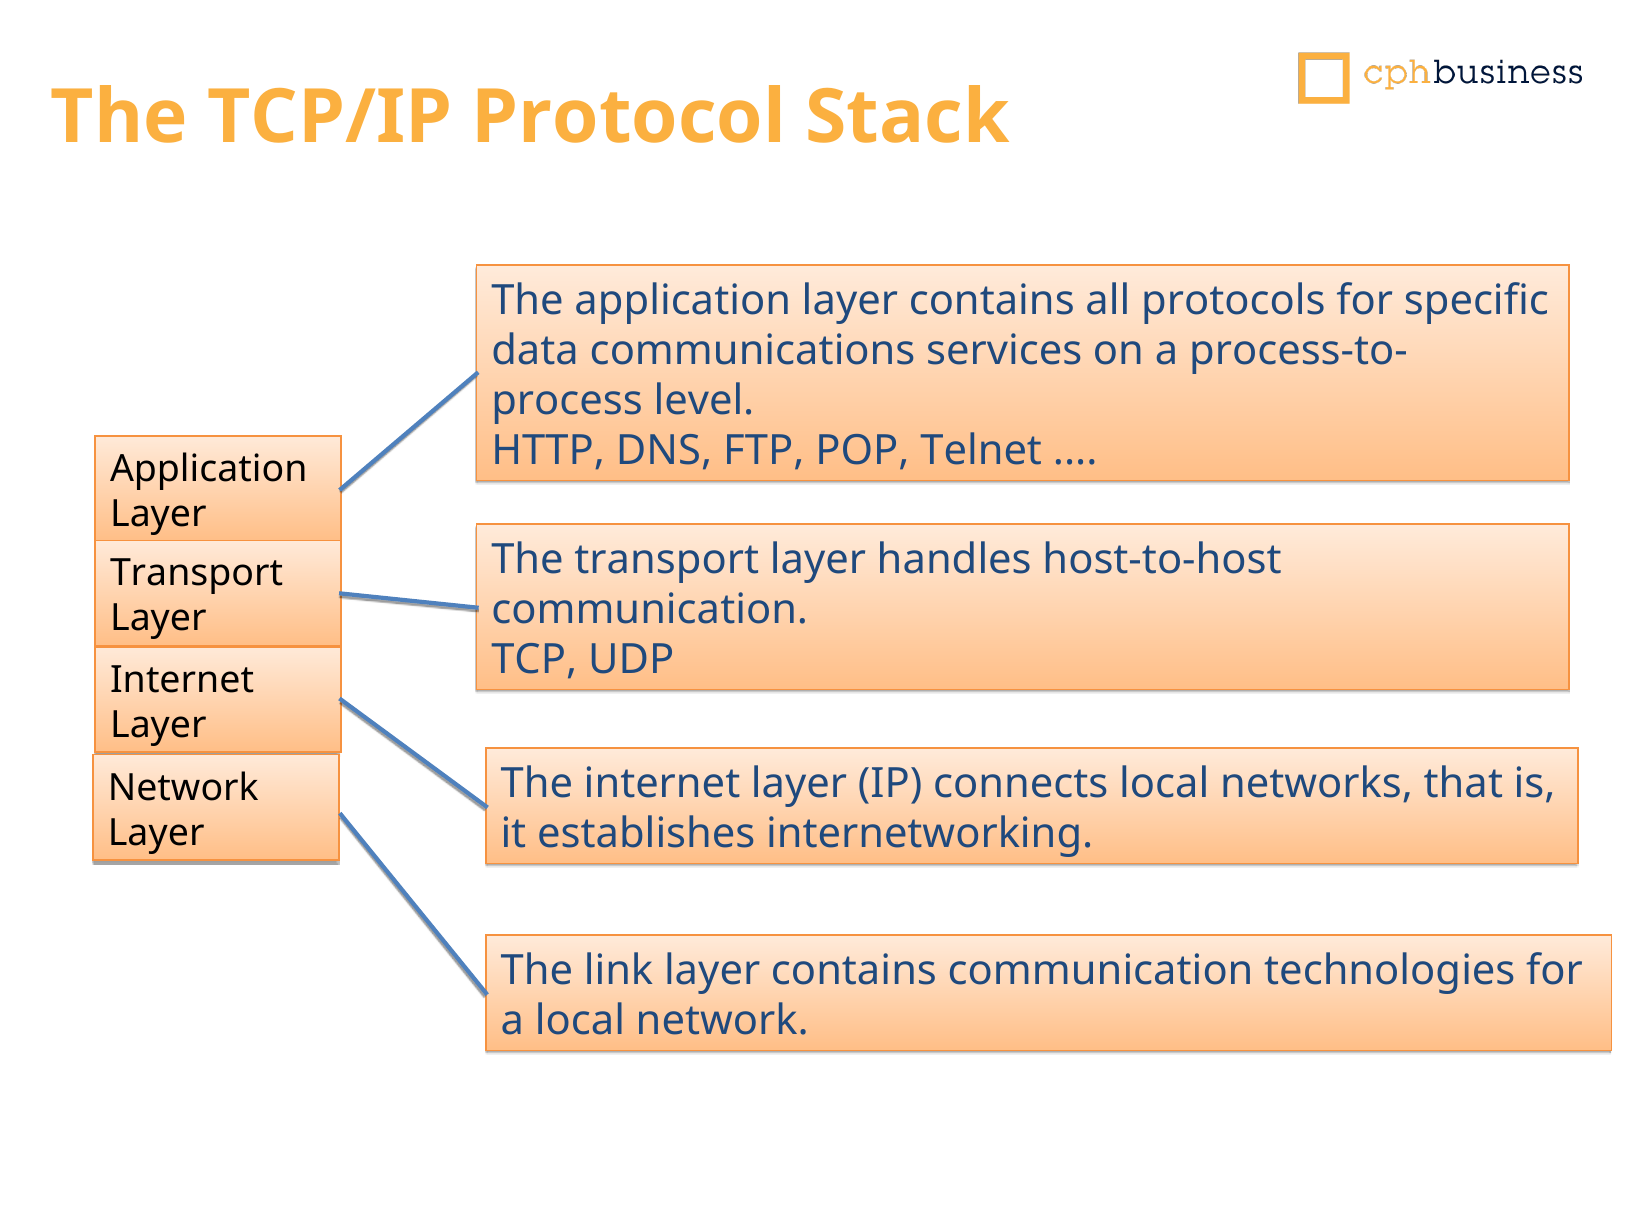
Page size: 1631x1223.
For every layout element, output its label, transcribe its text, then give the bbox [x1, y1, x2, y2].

text_box The application layer contains all protocols for specific data communications services on a process-to-process level. HTTP, DNS, FTP, POP, Telnet .... [476, 265, 1569, 481]
picture [1247, 1, 1631, 155]
text_box Internet Layer [95, 646, 342, 753]
text_box The link layer contains communication technologies for a local network. [485, 934, 1612, 1051]
text_box The internet layer (IP) connects local networks, that is, it establishes internetworking. [485, 748, 1579, 864]
text_box Transport Layer [95, 540, 342, 646]
text_box The TCP/IP Protocol Stack [36, 59, 1371, 183]
text_box Application Layer [95, 435, 342, 540]
text_box Network Layer [93, 754, 340, 861]
text_box The transport layer handles host-to-host communication. TCP, UDP [476, 524, 1569, 690]
